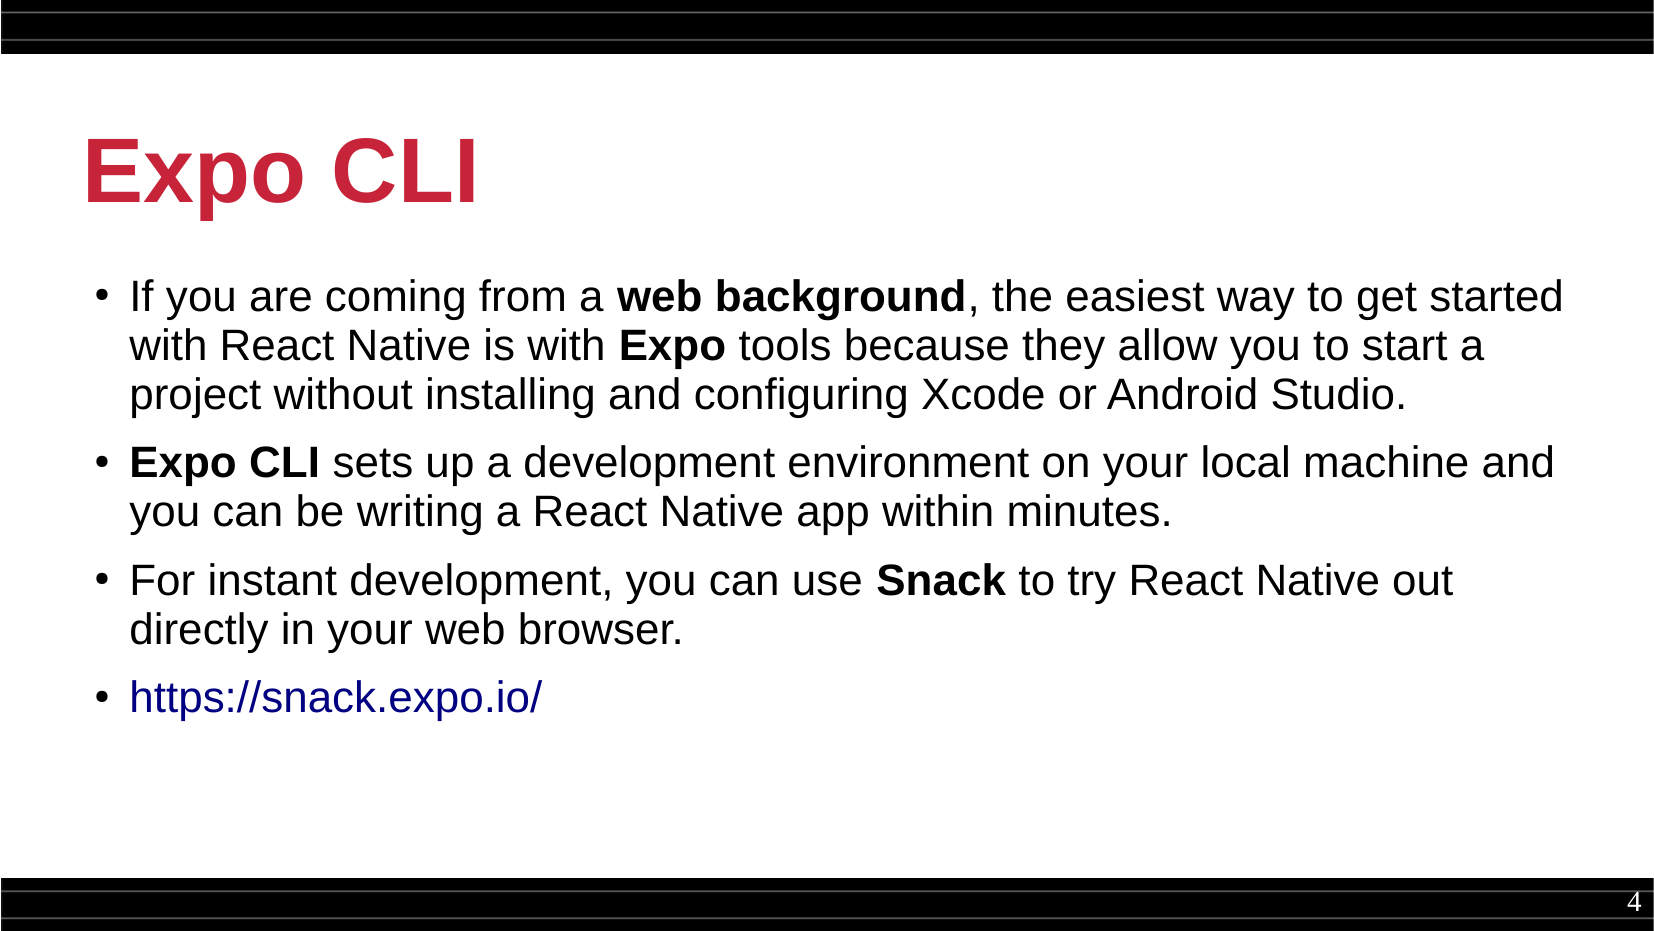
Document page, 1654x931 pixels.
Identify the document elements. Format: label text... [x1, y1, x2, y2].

picture [1, 878, 1654, 931]
title Expo CLI [82, 92, 1571, 249]
picture [1, 0, 1654, 54]
list If you are coming from a web background, the easiest way to get started with React Native is with Expo tools because they allow you to start a project without installing and configuring Xcode or Android Studio. Expo CLI sets up a development environment on your local machine and you can be writing a React Native app within minutes. For instant development, you can use Snack to try React Native out directly in your web browser. https://snack.expo.io/ [82, 271, 1571, 758]
